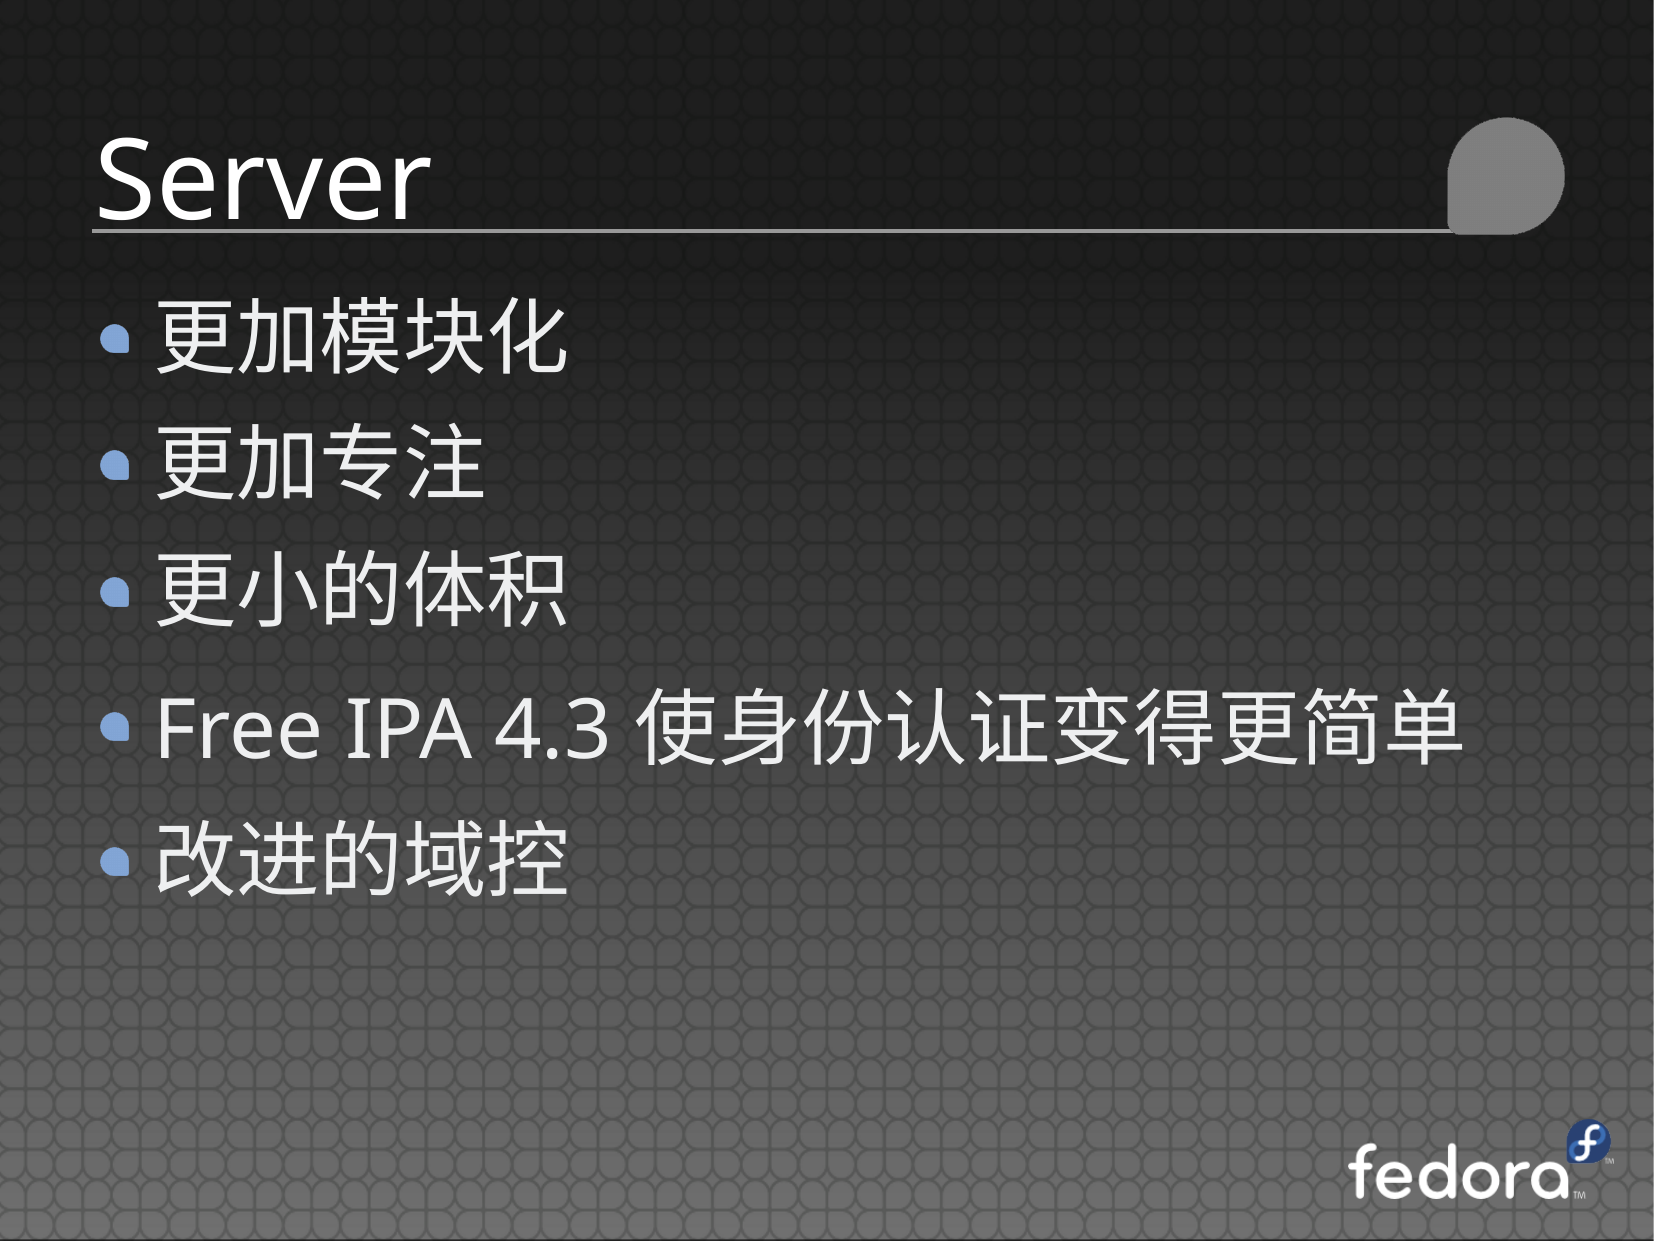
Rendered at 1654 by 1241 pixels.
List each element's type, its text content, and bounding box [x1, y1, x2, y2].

list 更加模块化 更加专注 更小的体积 Free IPA 4.3使身份认证变得更简单 改进的域控 [82, 290, 1571, 1101]
title Server [94, 100, 1426, 251]
picture [0, 0, 1654, 1241]
